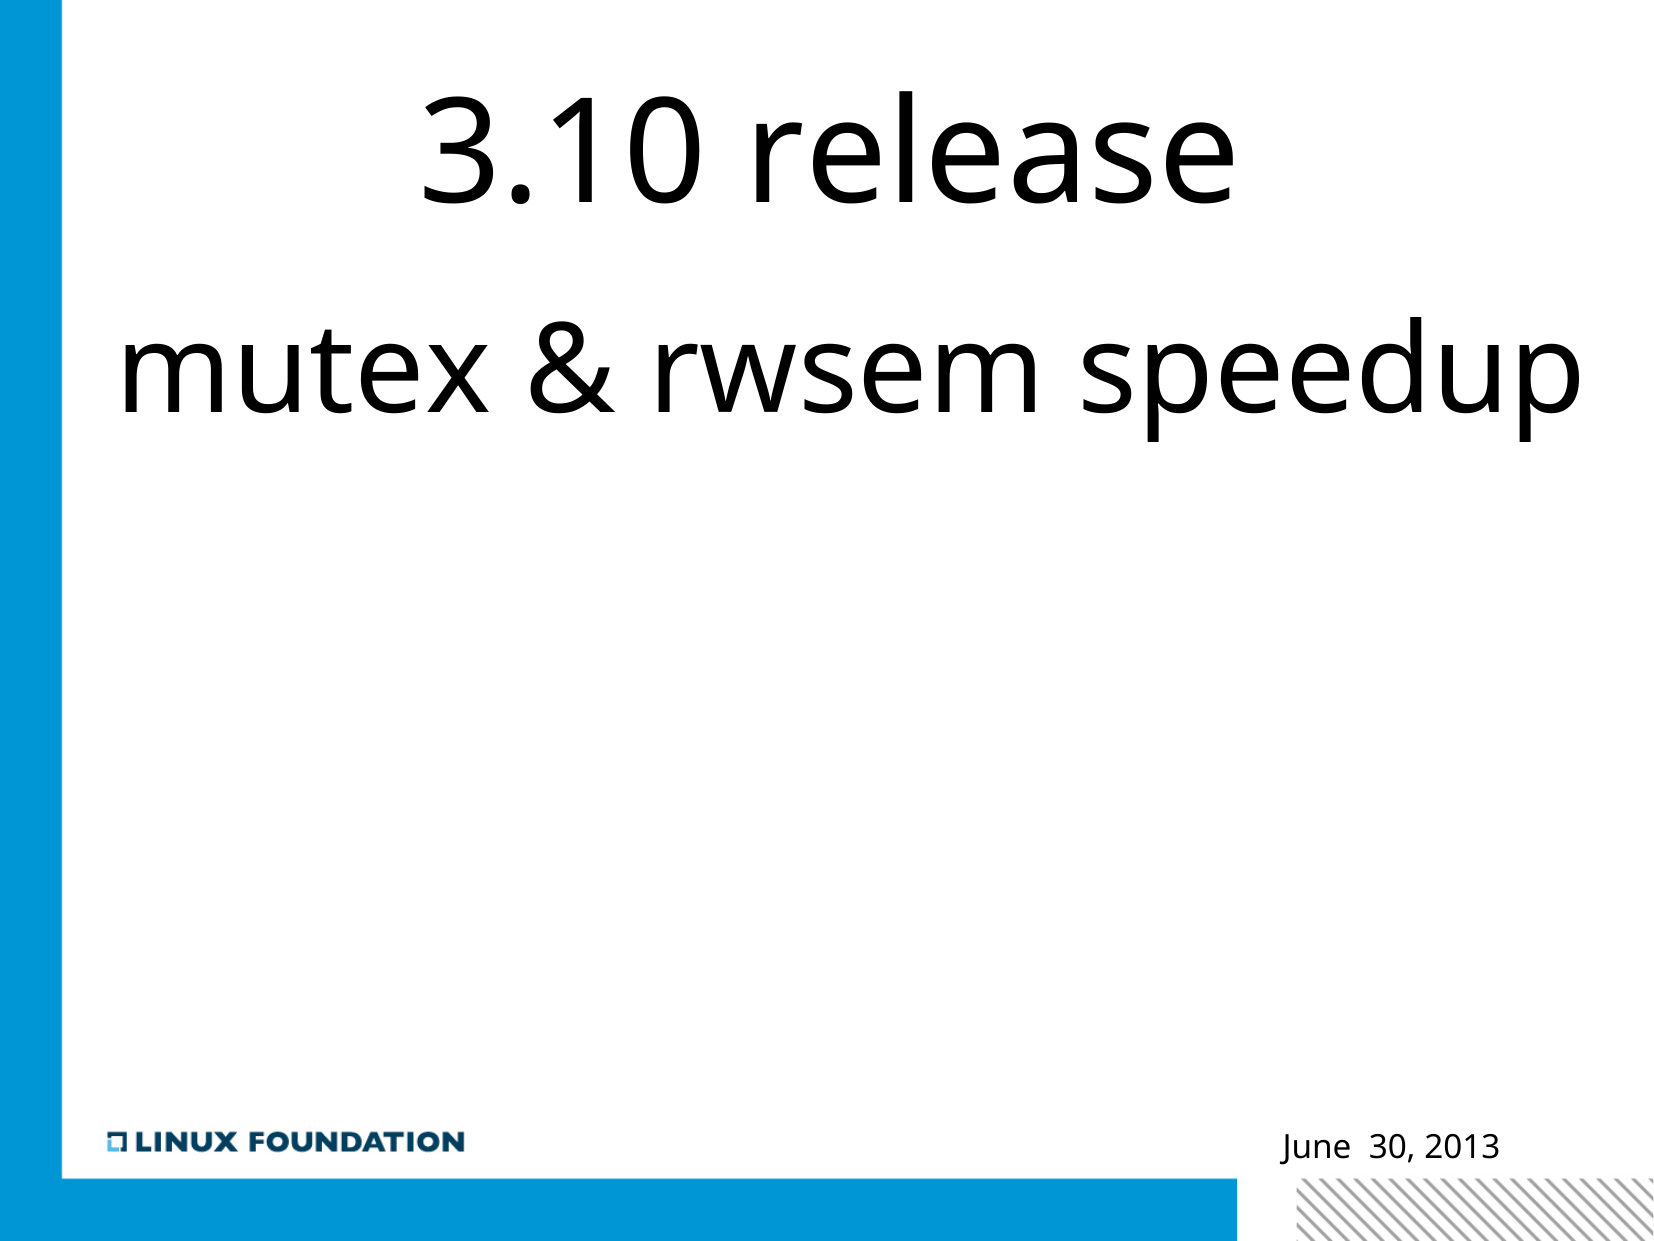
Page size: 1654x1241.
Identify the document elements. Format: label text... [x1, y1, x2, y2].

text_box June 30, 2013 [1268, 1115, 1518, 1170]
text_box 3.10 release [403, 39, 1250, 230]
picture [62, 0, 1654, 1241]
text_box mutex & rwsem speedup [100, 271, 1604, 905]
